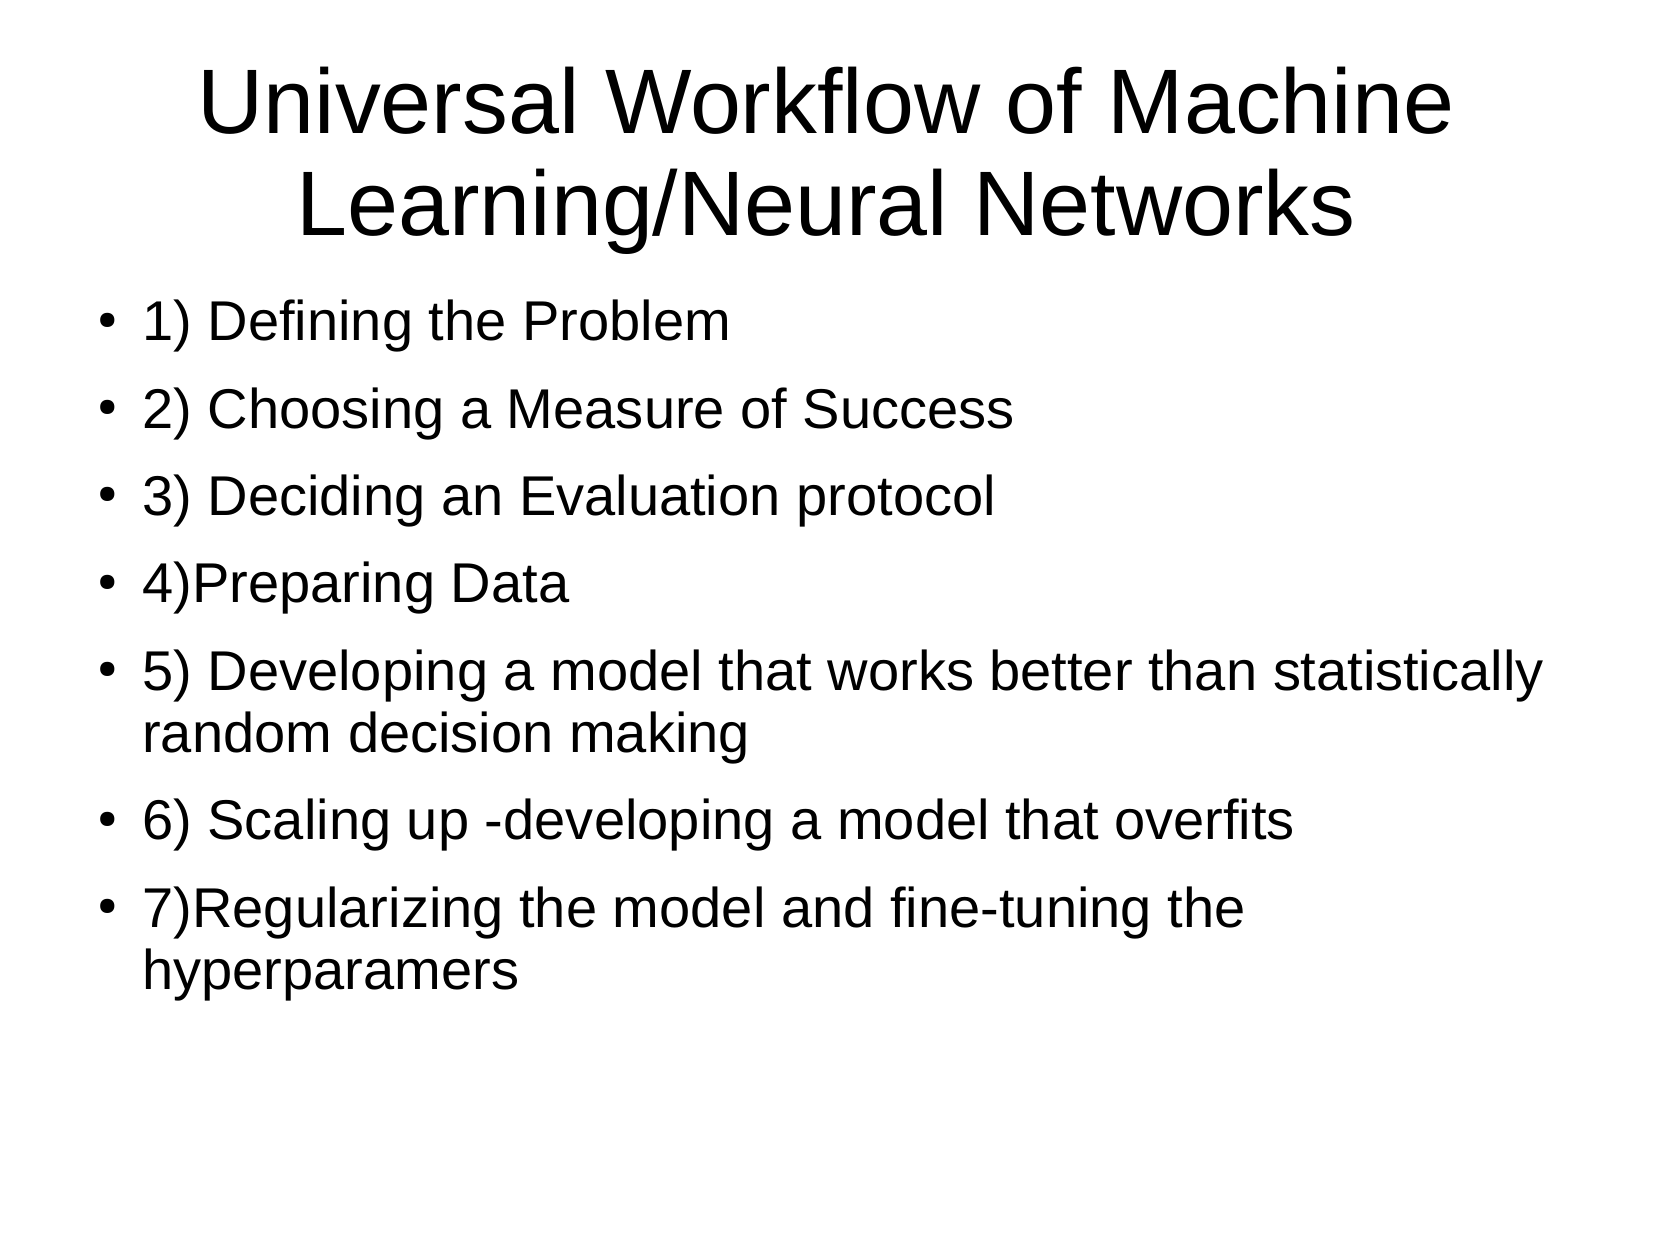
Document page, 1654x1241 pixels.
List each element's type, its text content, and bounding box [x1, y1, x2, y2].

title Universal Workflow of Machine Learning/Neural Networks [82, 49, 1571, 257]
list 1) Defining the Problem 2) Choosing a Measure of Success 3) Deciding an Evaluation protocol 4)Preparing Data 5) Developing a model that works better than statistically random decision making 6) Scaling up -developing a model that overfits 7)Regularizing the model and fine-tuning the hyperparamers [82, 290, 1571, 1010]
